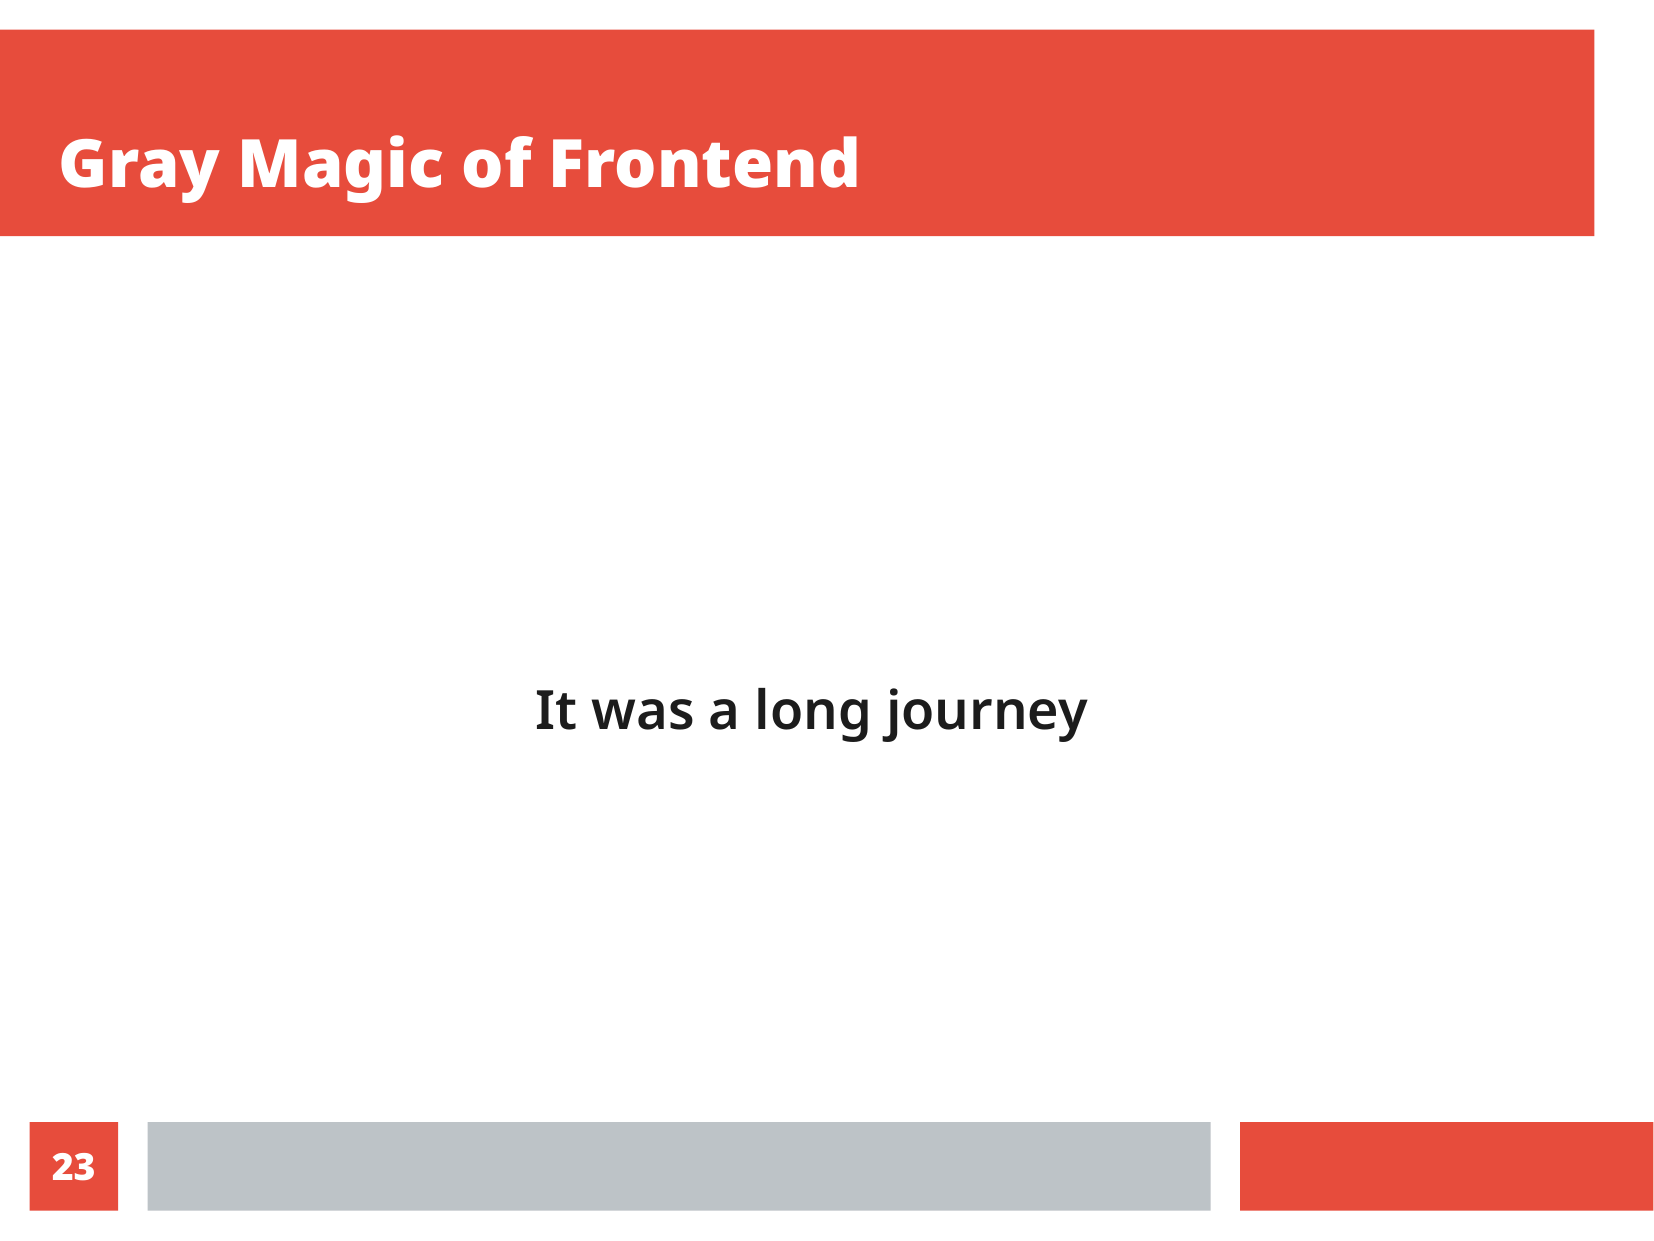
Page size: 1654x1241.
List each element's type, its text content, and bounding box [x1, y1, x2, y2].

title Gray Magic of Frontend [59, 59, 1595, 207]
list It was a long journey [59, 324, 1565, 1093]
